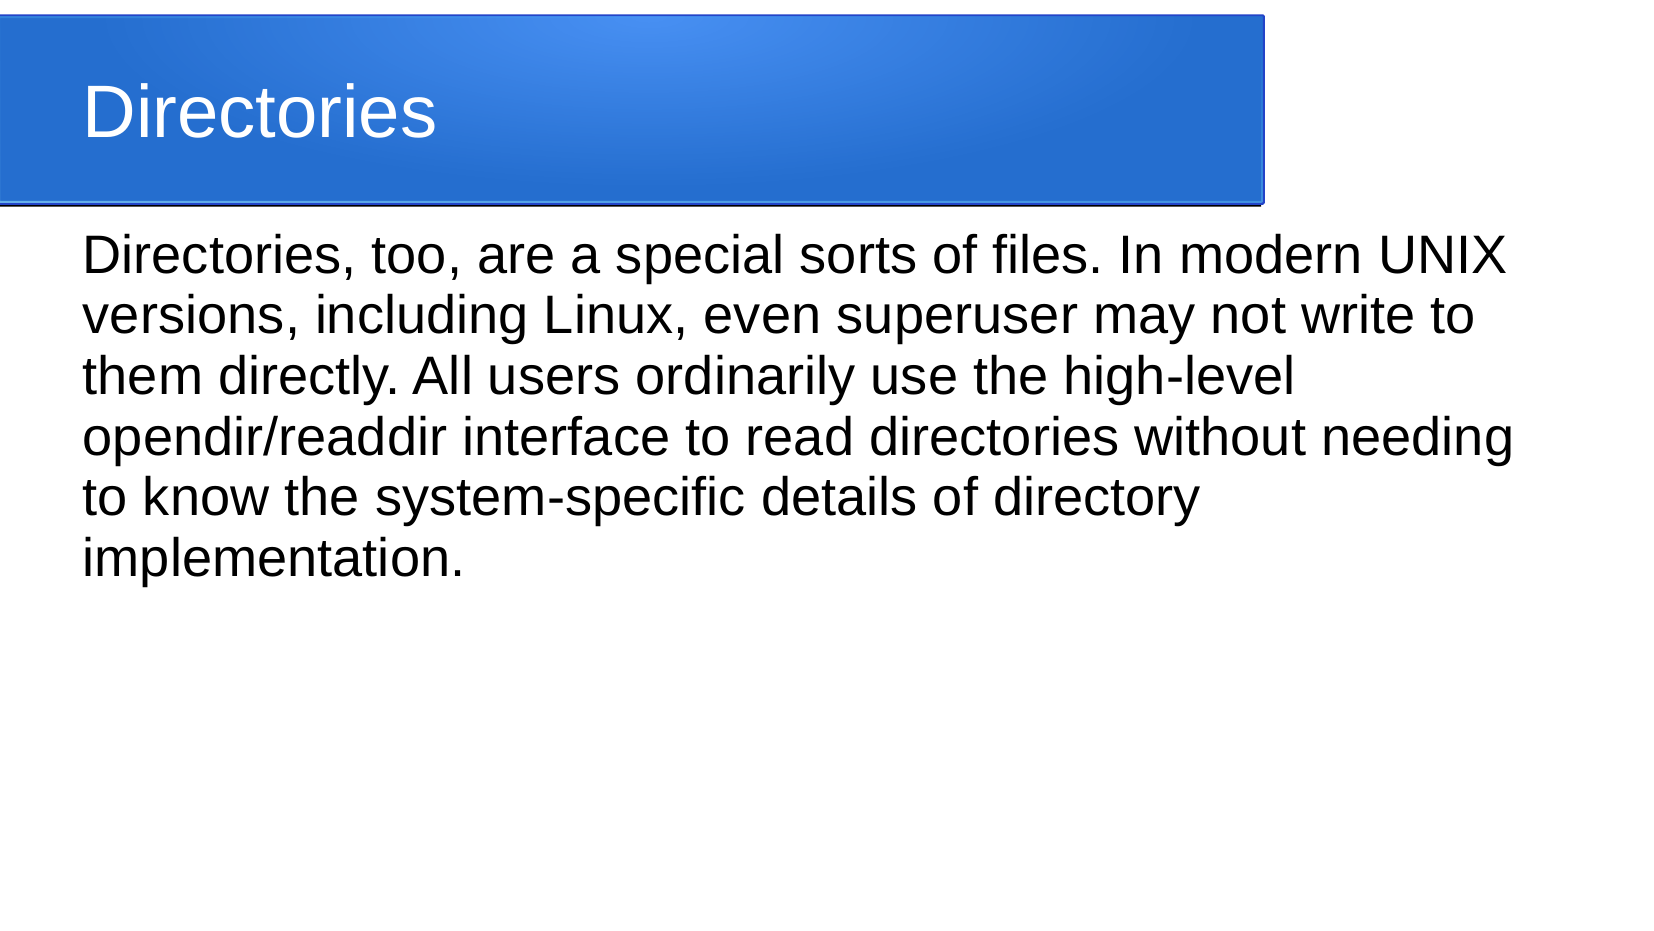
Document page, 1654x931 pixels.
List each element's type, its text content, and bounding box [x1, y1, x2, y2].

list Directories, too, are a special sorts of files. In modern UNIX versions, including Linux, even superuser may not write to them directly. All users ordinarily use the high-level opendir/readdir interface to read directories without needing to know the system-specific details of directory implementation. [82, 224, 1571, 764]
title Directories [82, 35, 1235, 189]
